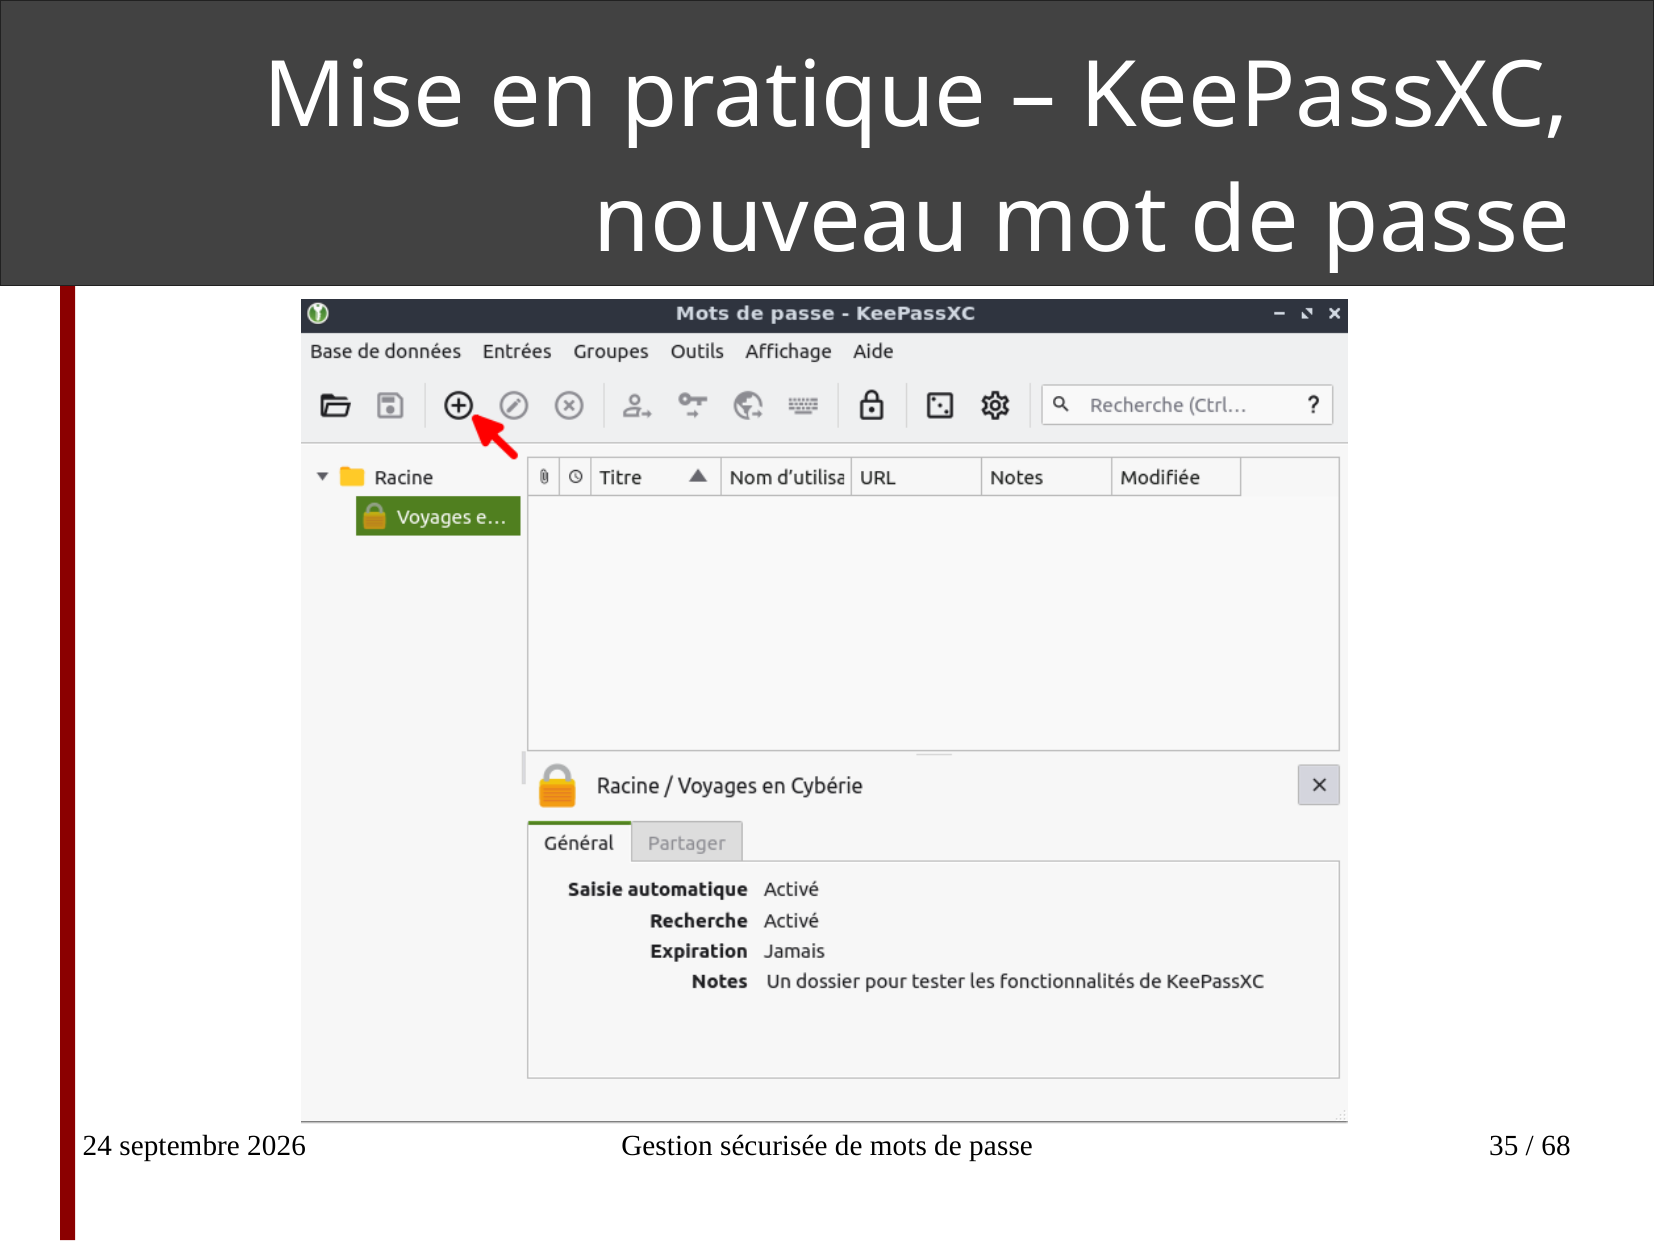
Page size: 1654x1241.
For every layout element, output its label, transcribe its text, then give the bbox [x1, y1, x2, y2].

picture [301, 299, 1348, 1121]
title Mise en pratique – KeePassXC, nouveau mot de passe [82, 27, 1571, 279]
